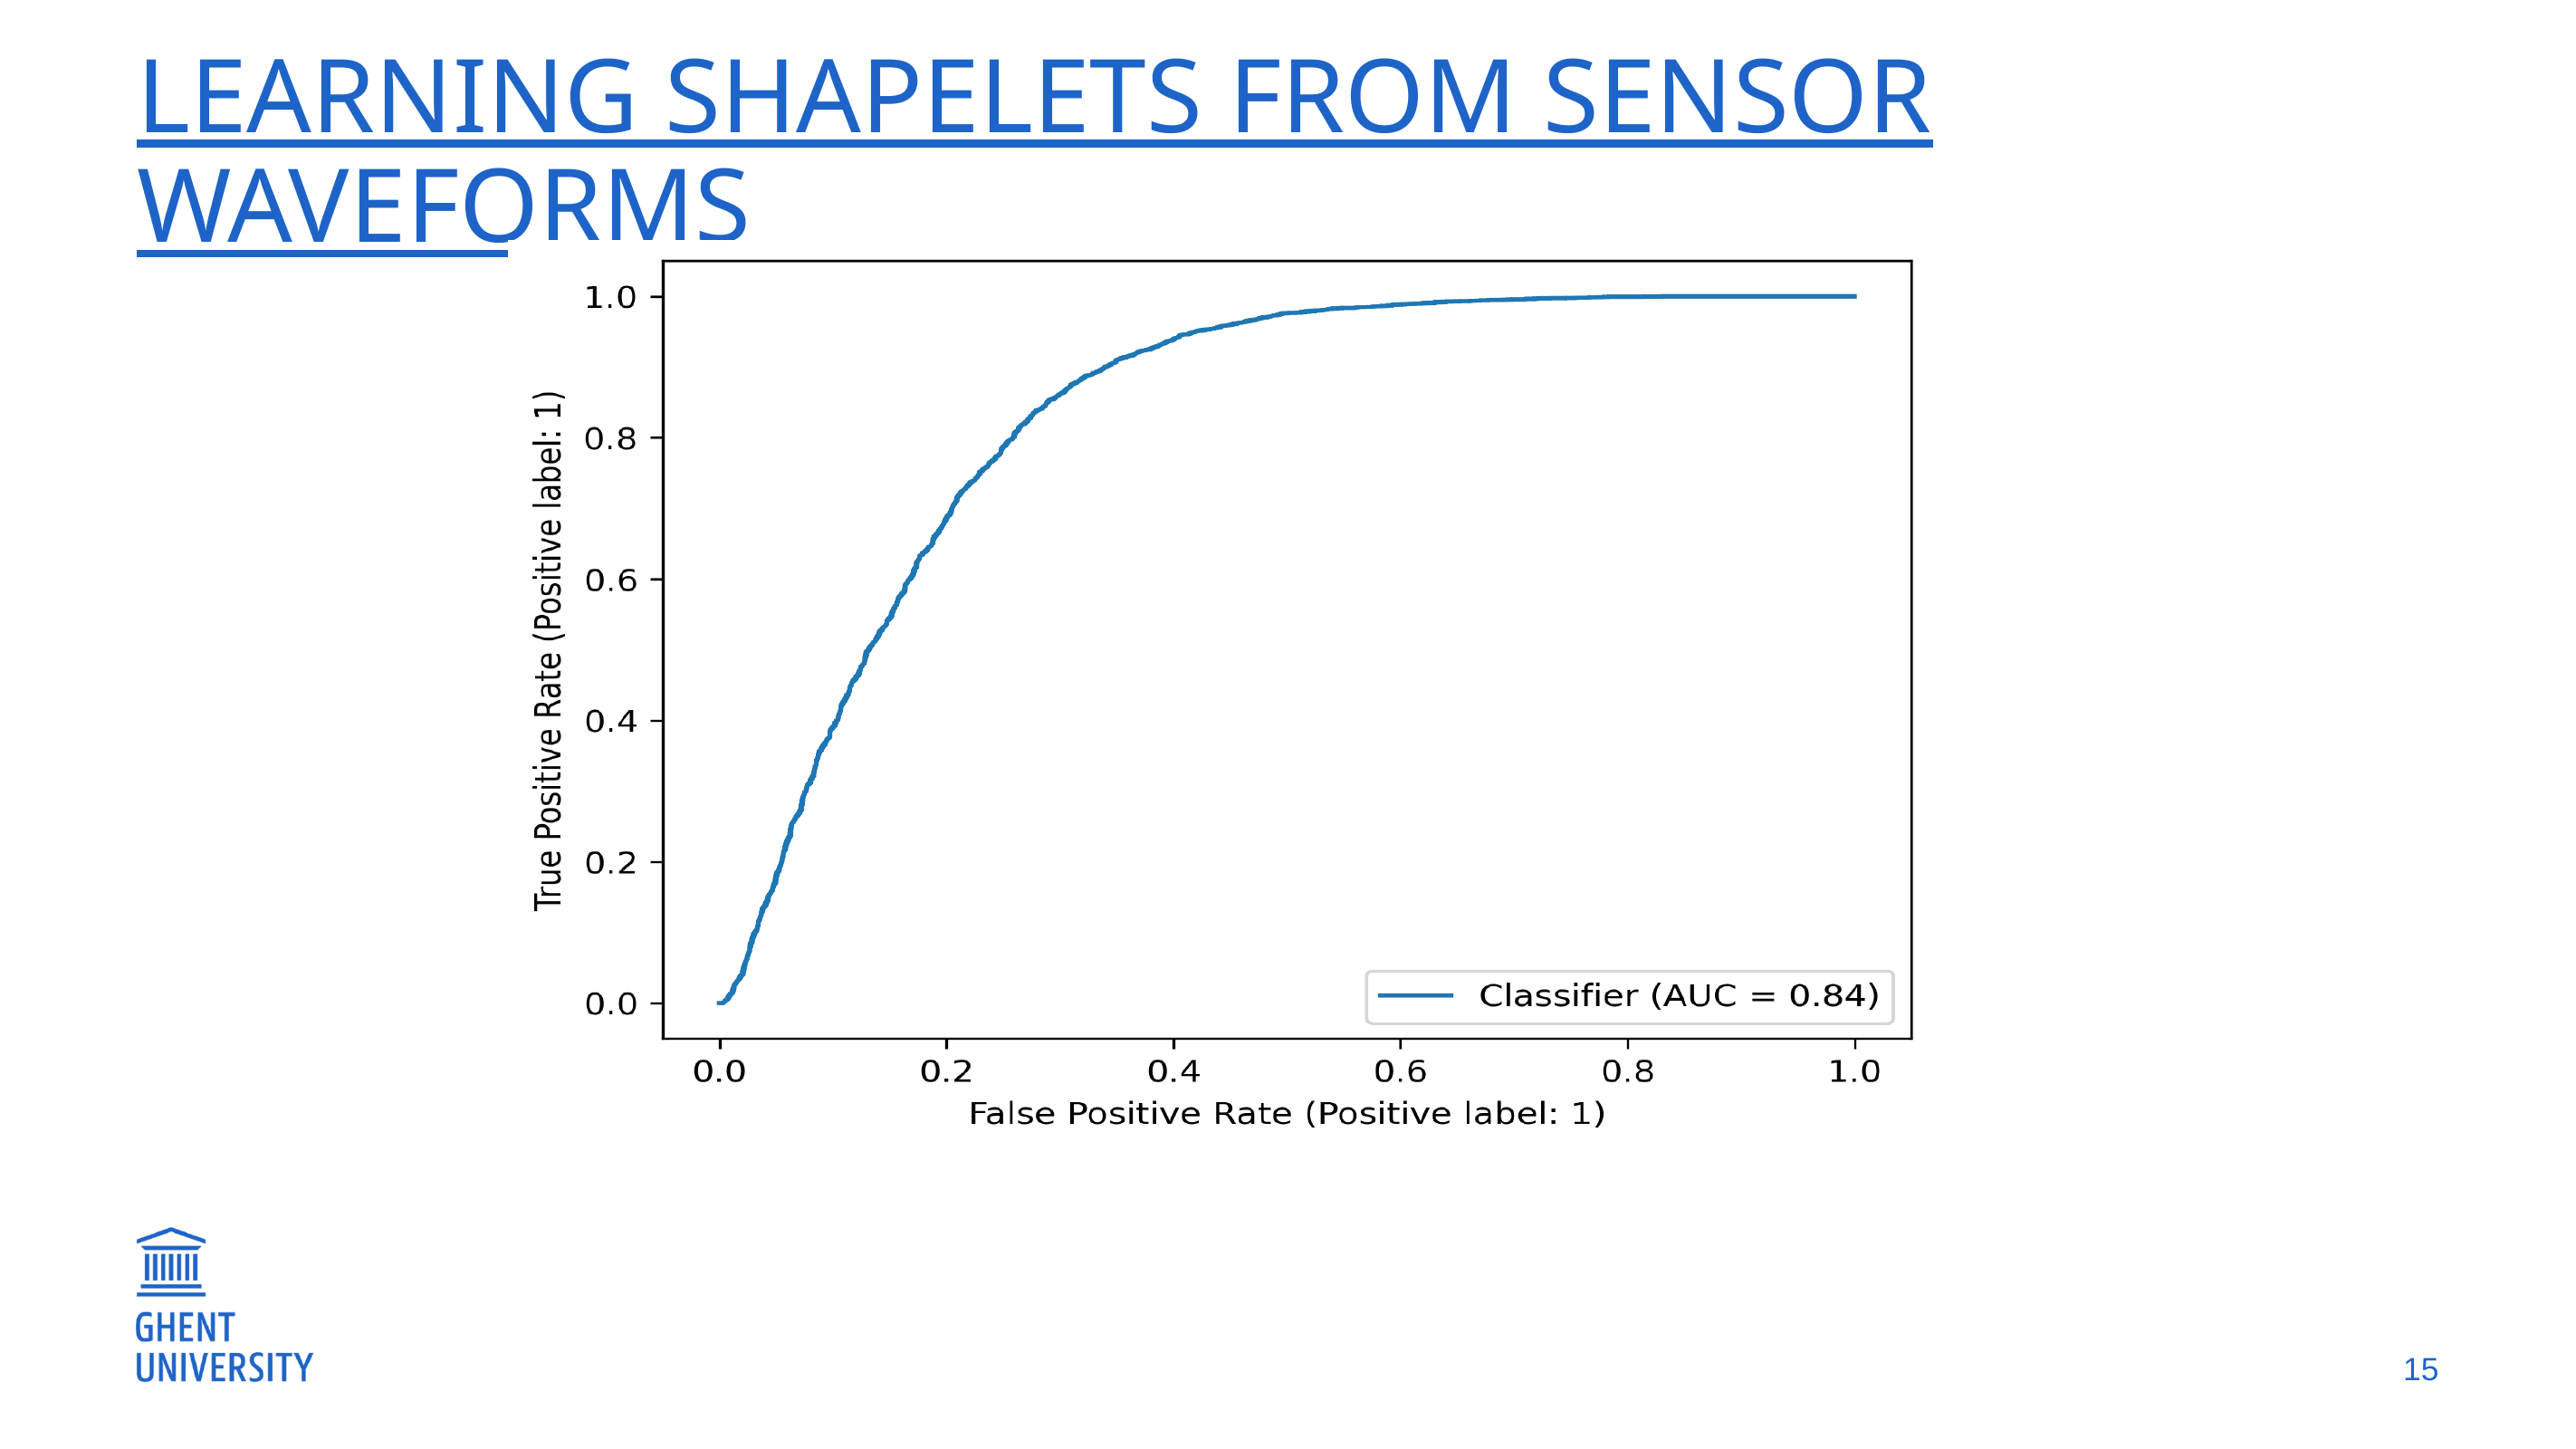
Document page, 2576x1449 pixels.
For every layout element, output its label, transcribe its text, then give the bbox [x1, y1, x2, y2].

picture [68, 1175, 411, 1449]
title LEARNING sHAPELETS FROM SENSOR wAVEFORMS [123, 37, 2456, 166]
picture [508, 240, 1936, 1150]
